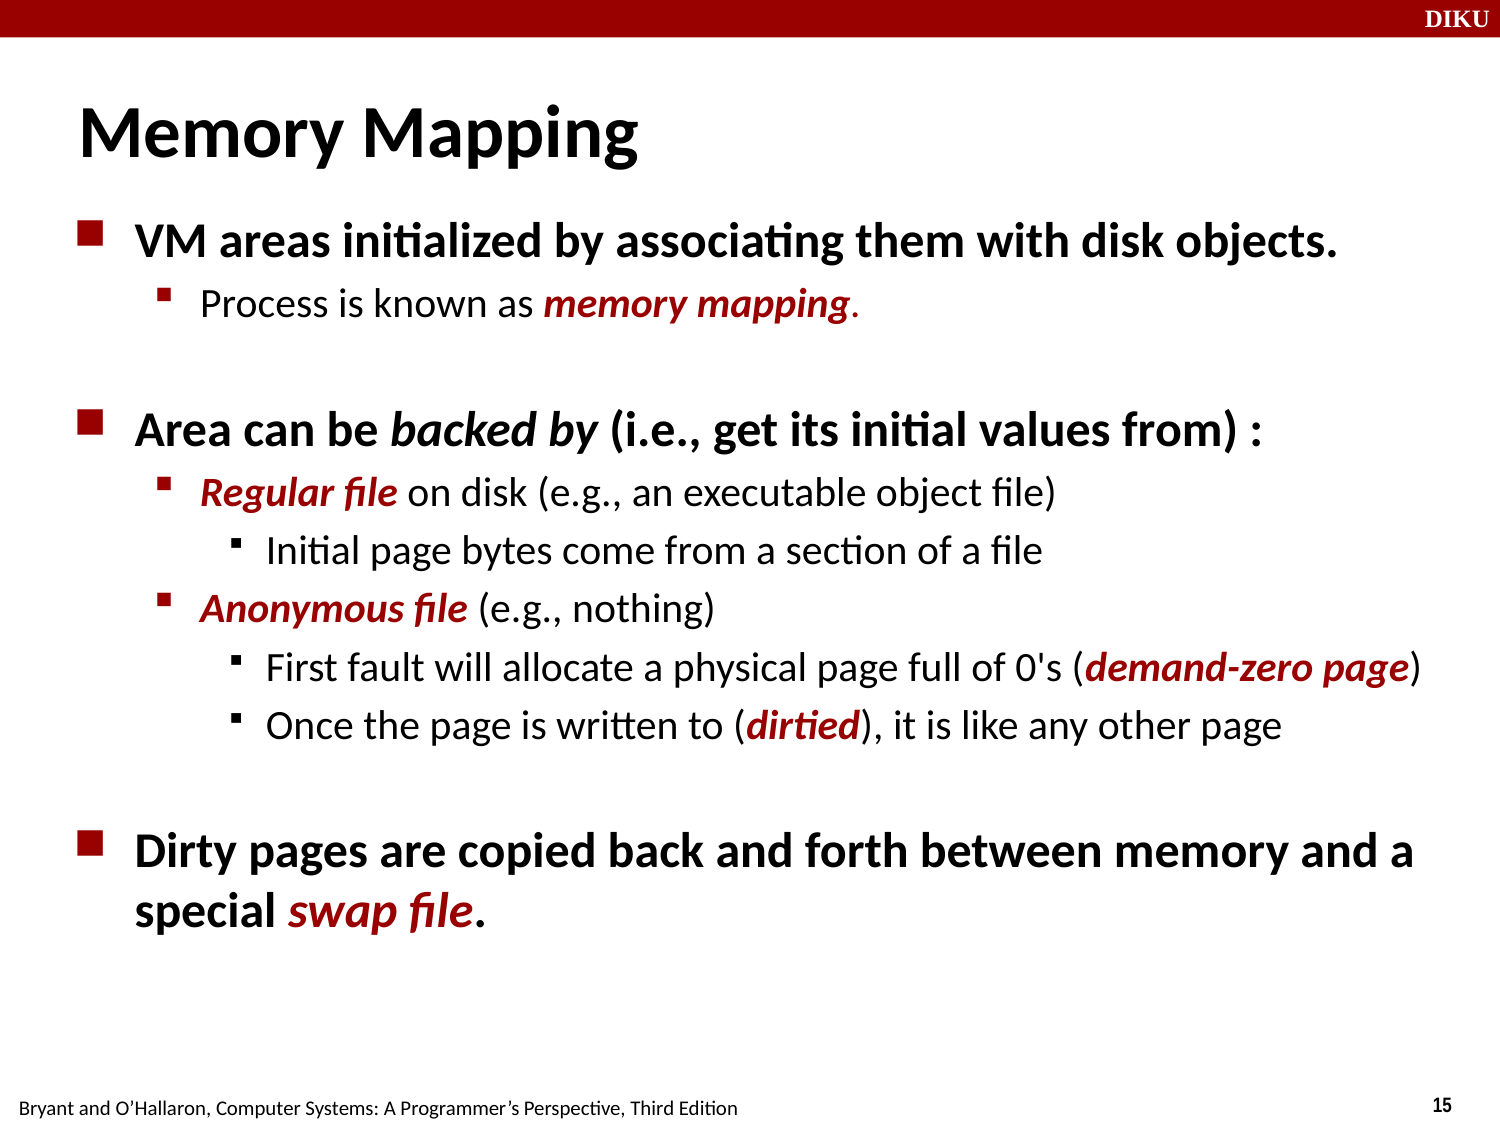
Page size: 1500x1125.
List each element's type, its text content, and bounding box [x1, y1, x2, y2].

text_box VM areas initialized by associating them with disk objects. Process is known as memory mapping. Area can be backed by (i.e., get its initial values from) : Regular file on disk (e.g., an executable object file) Initial page bytes come from a section of a file Anonymous file (e.g., nothing) First fault will allocate a physical page full of 0's (demand-zero page) Once the page is written to (dirtied), it is like any other page Dirty pages are copied back and forth between memory and a special swap file. [63, 200, 1463, 1058]
text_box Memory Mapping [63, 80, 975, 175]
